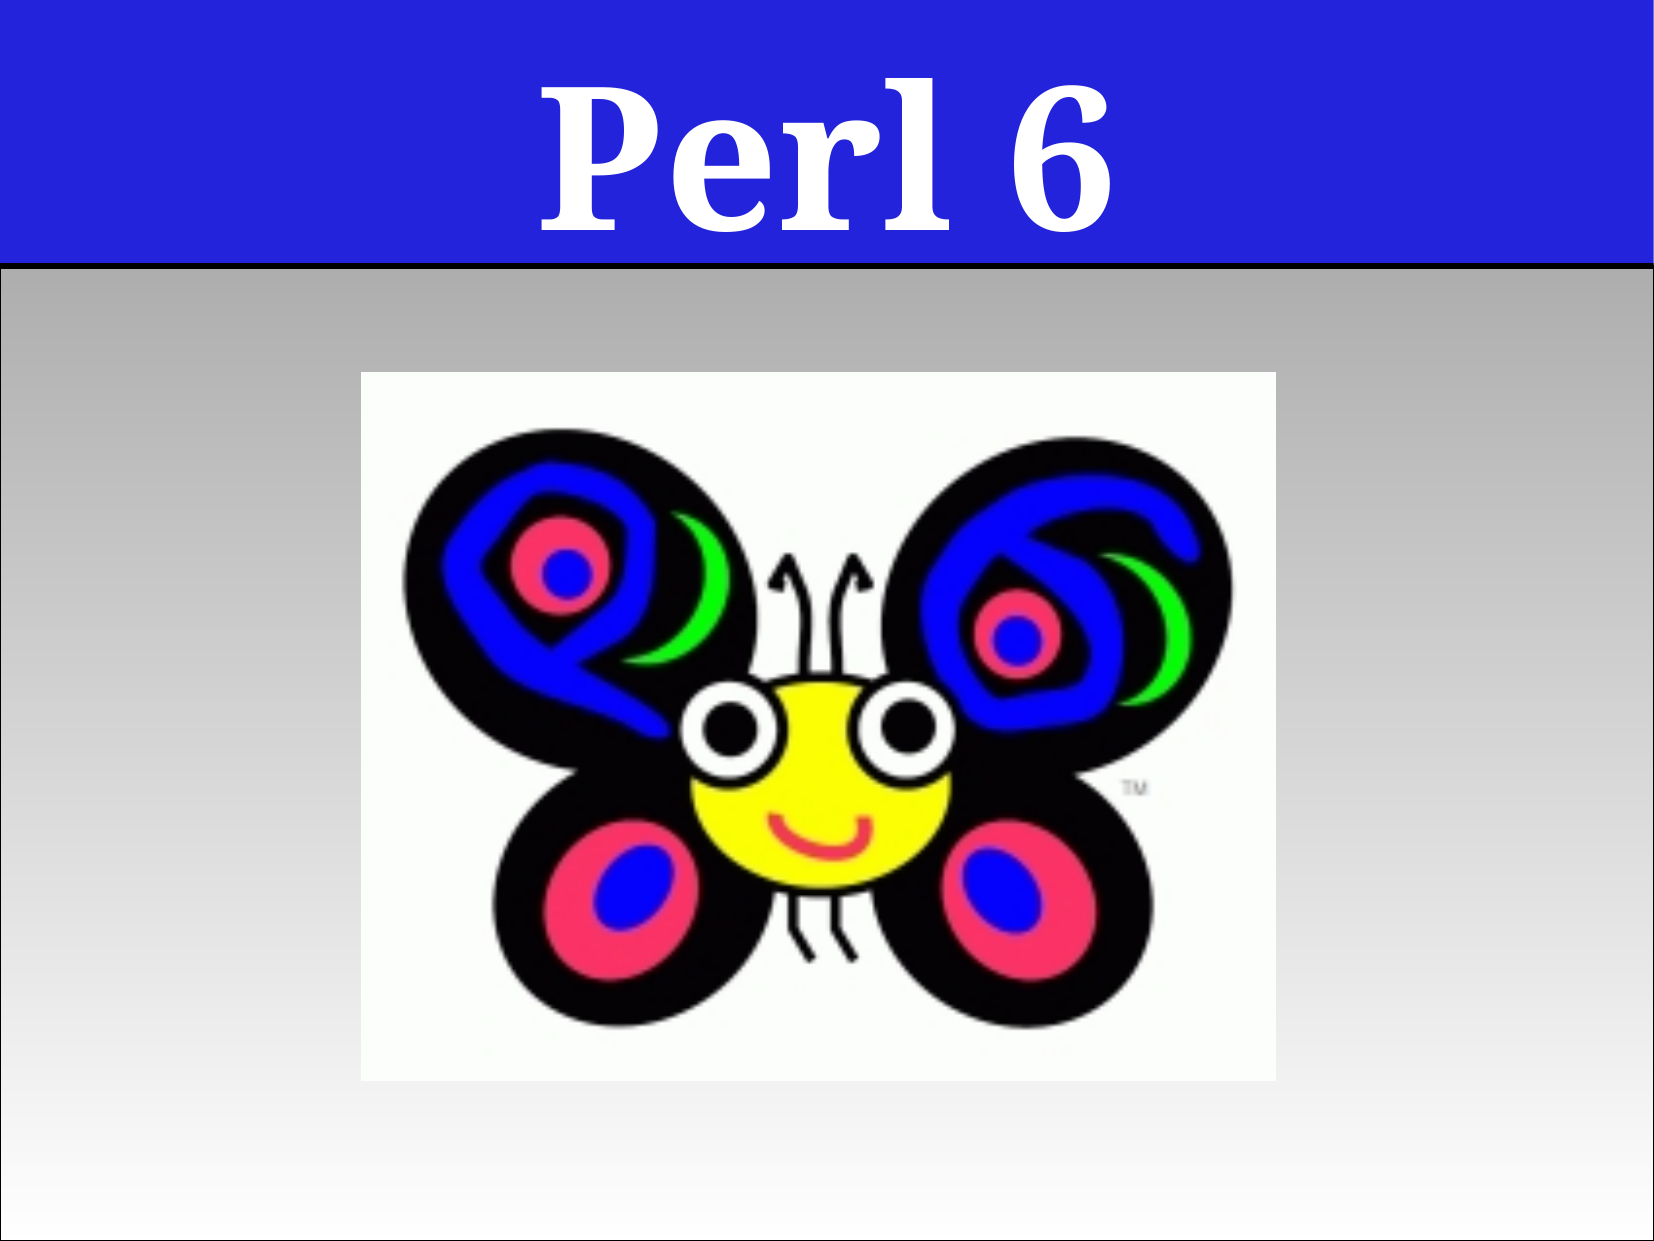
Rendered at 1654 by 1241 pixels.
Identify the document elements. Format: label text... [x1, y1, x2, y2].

title Perl 6 [82, 40, 1571, 266]
picture [361, 372, 1276, 1081]
